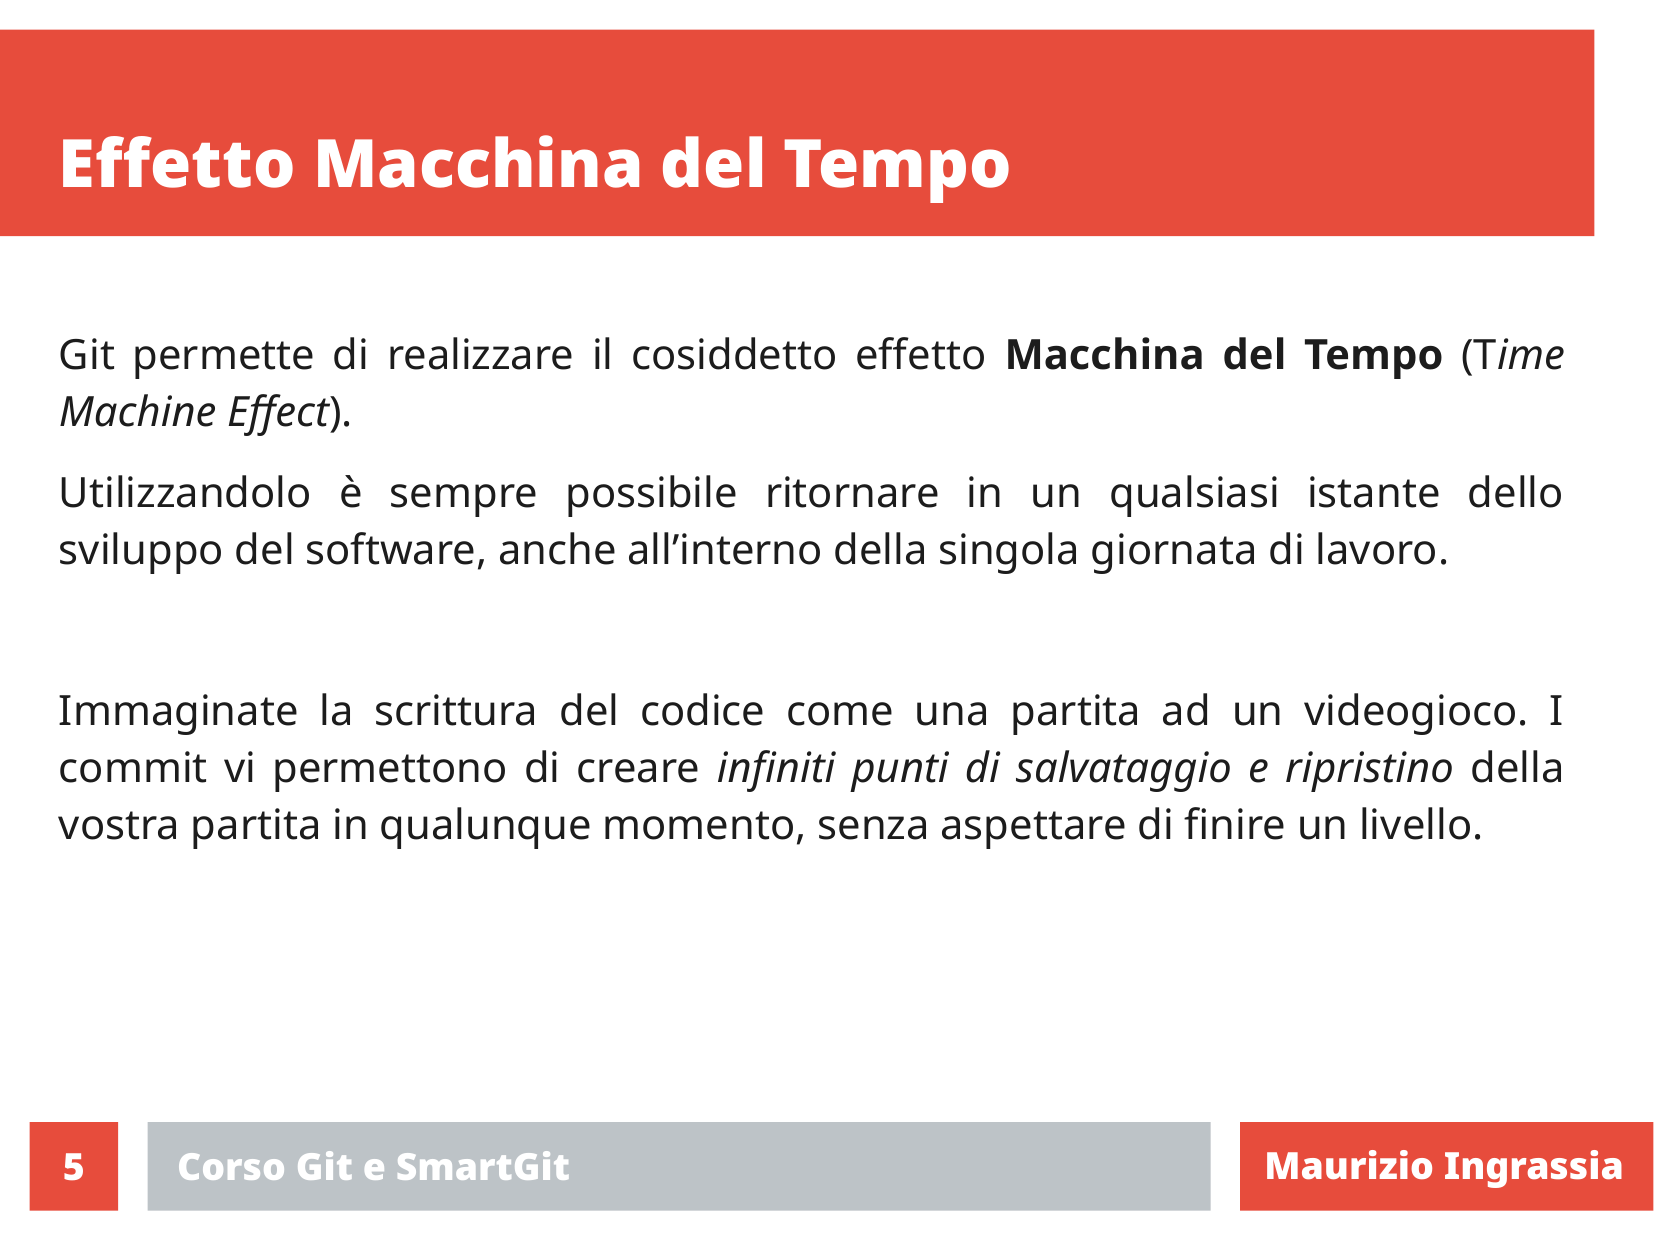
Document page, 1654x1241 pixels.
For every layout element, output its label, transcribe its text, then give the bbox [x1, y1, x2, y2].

list Git permette di realizzare il cosiddetto effetto Macchina del Tempo (Time Machine Effect). Utilizzandolo è sempre possibile ritornare in un qualsiasi istante dello sviluppo del software, anche all’interno della singola giornata di lavoro. Immaginate la scrittura del codice come una partita ad un videogioco. I commit vi permettono di creare infiniti punti di salvataggio e ripristino della vostra partita in qualunque momento, senza aspettare di finire un livello. [59, 324, 1565, 1093]
title Effetto Macchina del Tempo [59, 59, 1595, 207]
